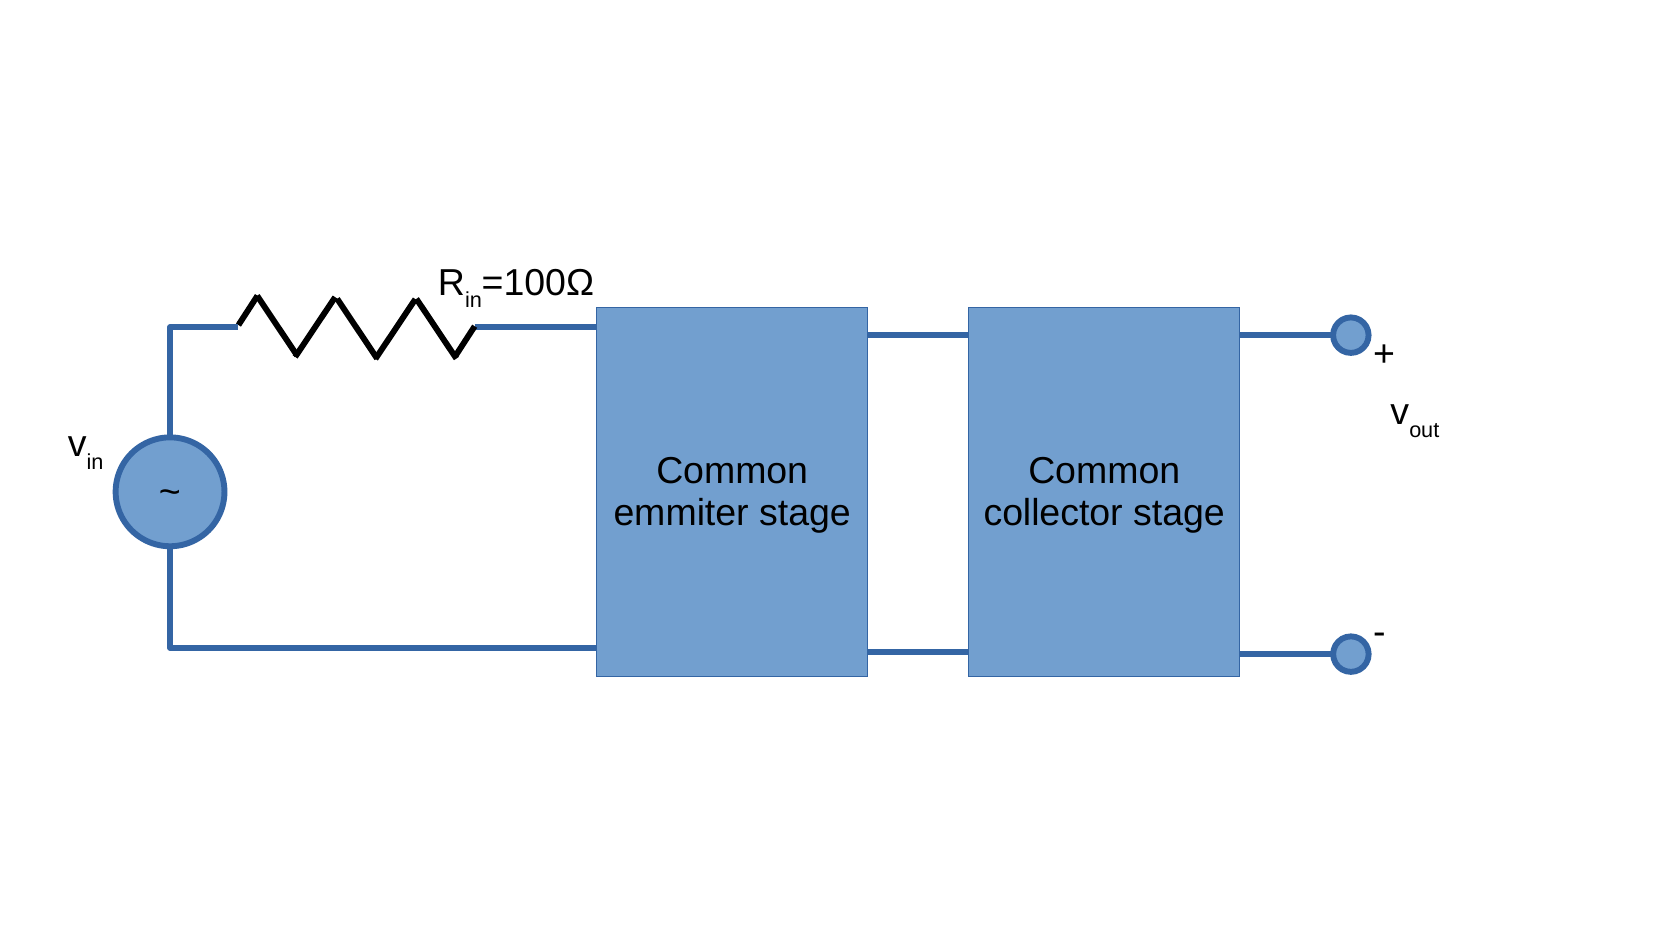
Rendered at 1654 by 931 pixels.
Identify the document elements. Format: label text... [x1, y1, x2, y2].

text_box [1333, 636, 1368, 672]
text_box - [1358, 602, 1401, 660]
text_box Common emmiter stage [596, 307, 868, 677]
text_box Rin=100Ω [423, 253, 609, 320]
text_box Common collector stage [968, 307, 1240, 677]
text_box + [1358, 325, 1410, 383]
text_box vin [53, 415, 277, 524]
text_box vout [1375, 383, 1601, 450]
text_box [1333, 317, 1366, 353]
text_box ~ [126, 524, 214, 547]
